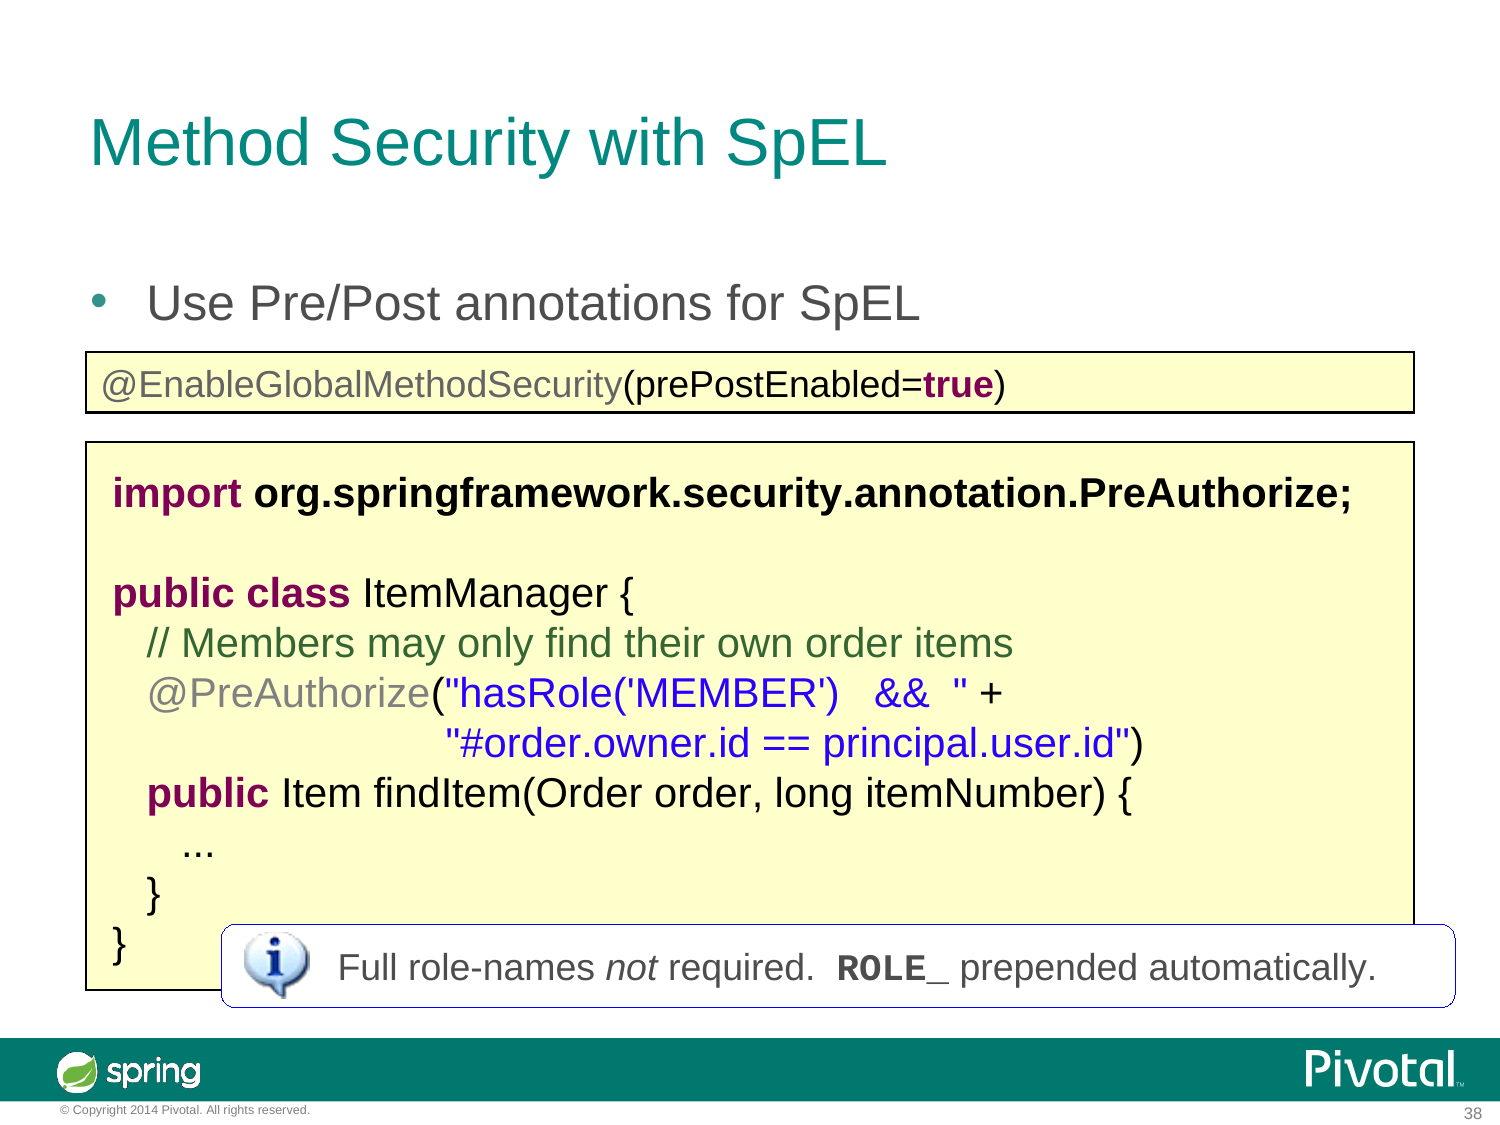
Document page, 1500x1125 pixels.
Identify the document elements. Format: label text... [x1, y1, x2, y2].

text_box import org.springframework.security.annotation.PreAuthorize; public class ItemManager { // Members may only find their own order items @PreAuthorize("hasRole('MEMBER') && " + "#order.owner.id == principal.user.id") public Item findItem(Order order, long itemNumber) { ... } } [85, 442, 1415, 990]
picture [32, 1041, 210, 1103]
picture [244, 932, 310, 999]
picture [1306, 1050, 1464, 1087]
text_box Full role-names not required. ROLE_ prepended automatically. [322, 935, 1440, 997]
title Method Security with SpEL [75, 45, 1426, 233]
text_box [221, 924, 1456, 1008]
list Use Pre/Post annotations for SpEL [75, 262, 1426, 1005]
text_box @EnableGlobalMethodSecurity(prePostEnabled=true) [85, 352, 1415, 413]
